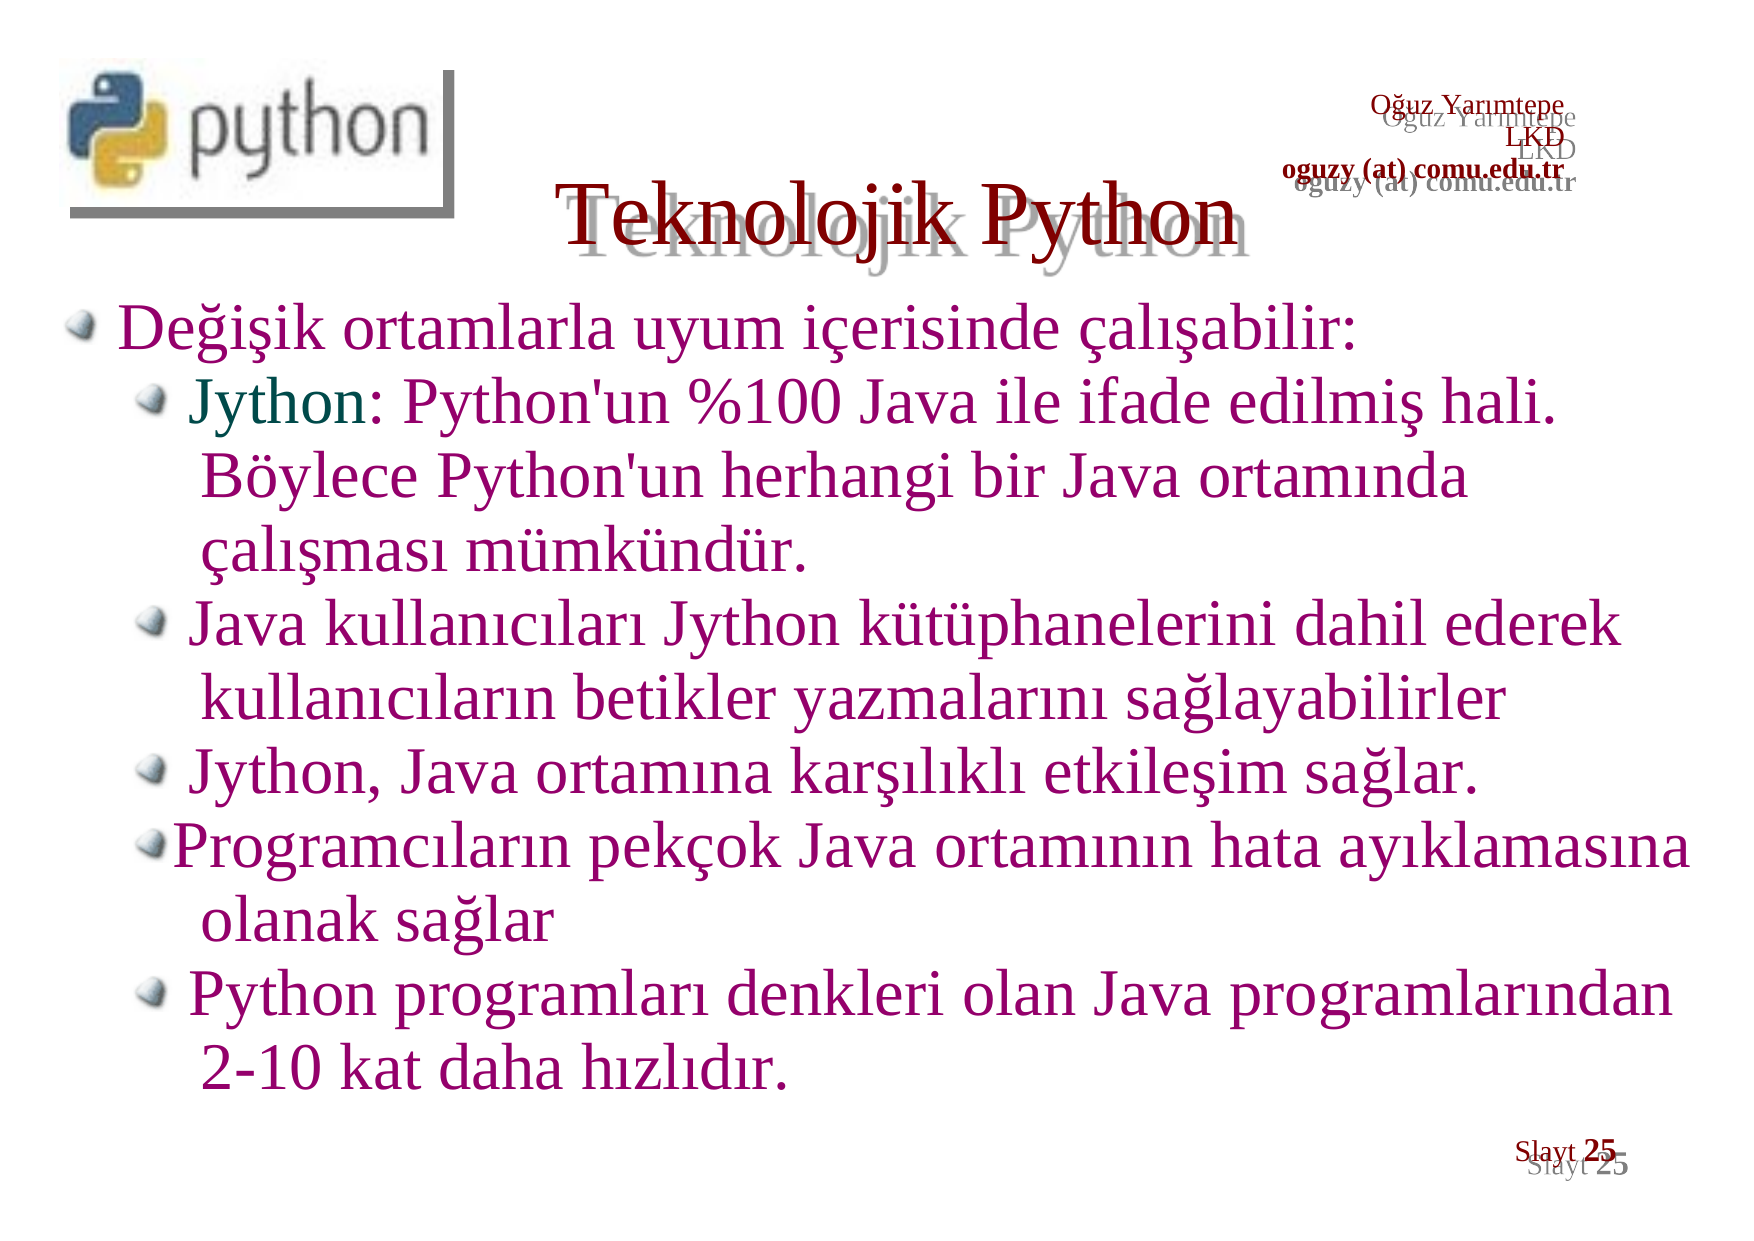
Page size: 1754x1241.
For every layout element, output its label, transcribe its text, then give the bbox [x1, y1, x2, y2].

title Teknolojik Python [153, 143, 1642, 252]
subtitle Değişik ortamlarla uyum içerisinde çalışabilir: Jython: Python'un %100 Java ile ifade edilmiş hali. Böylece Python'un herhangi bir Java ortamında çalışması mümkündür. Java kullanıcıları Jython kütüphanelerini dahil ederek kullanıcıların betikler yazmalarını sağlayabilirler Jython, Java ortamına karşılıklı etkileşim sağlar. Programcıların pekçok Java ortamının hata ayıklamasına olanak sağlar Python programları denkleri olan Java programlarından 2-10 kat daha hızlıdır. [59, 252, 1695, 1142]
picture [59, 58, 443, 207]
